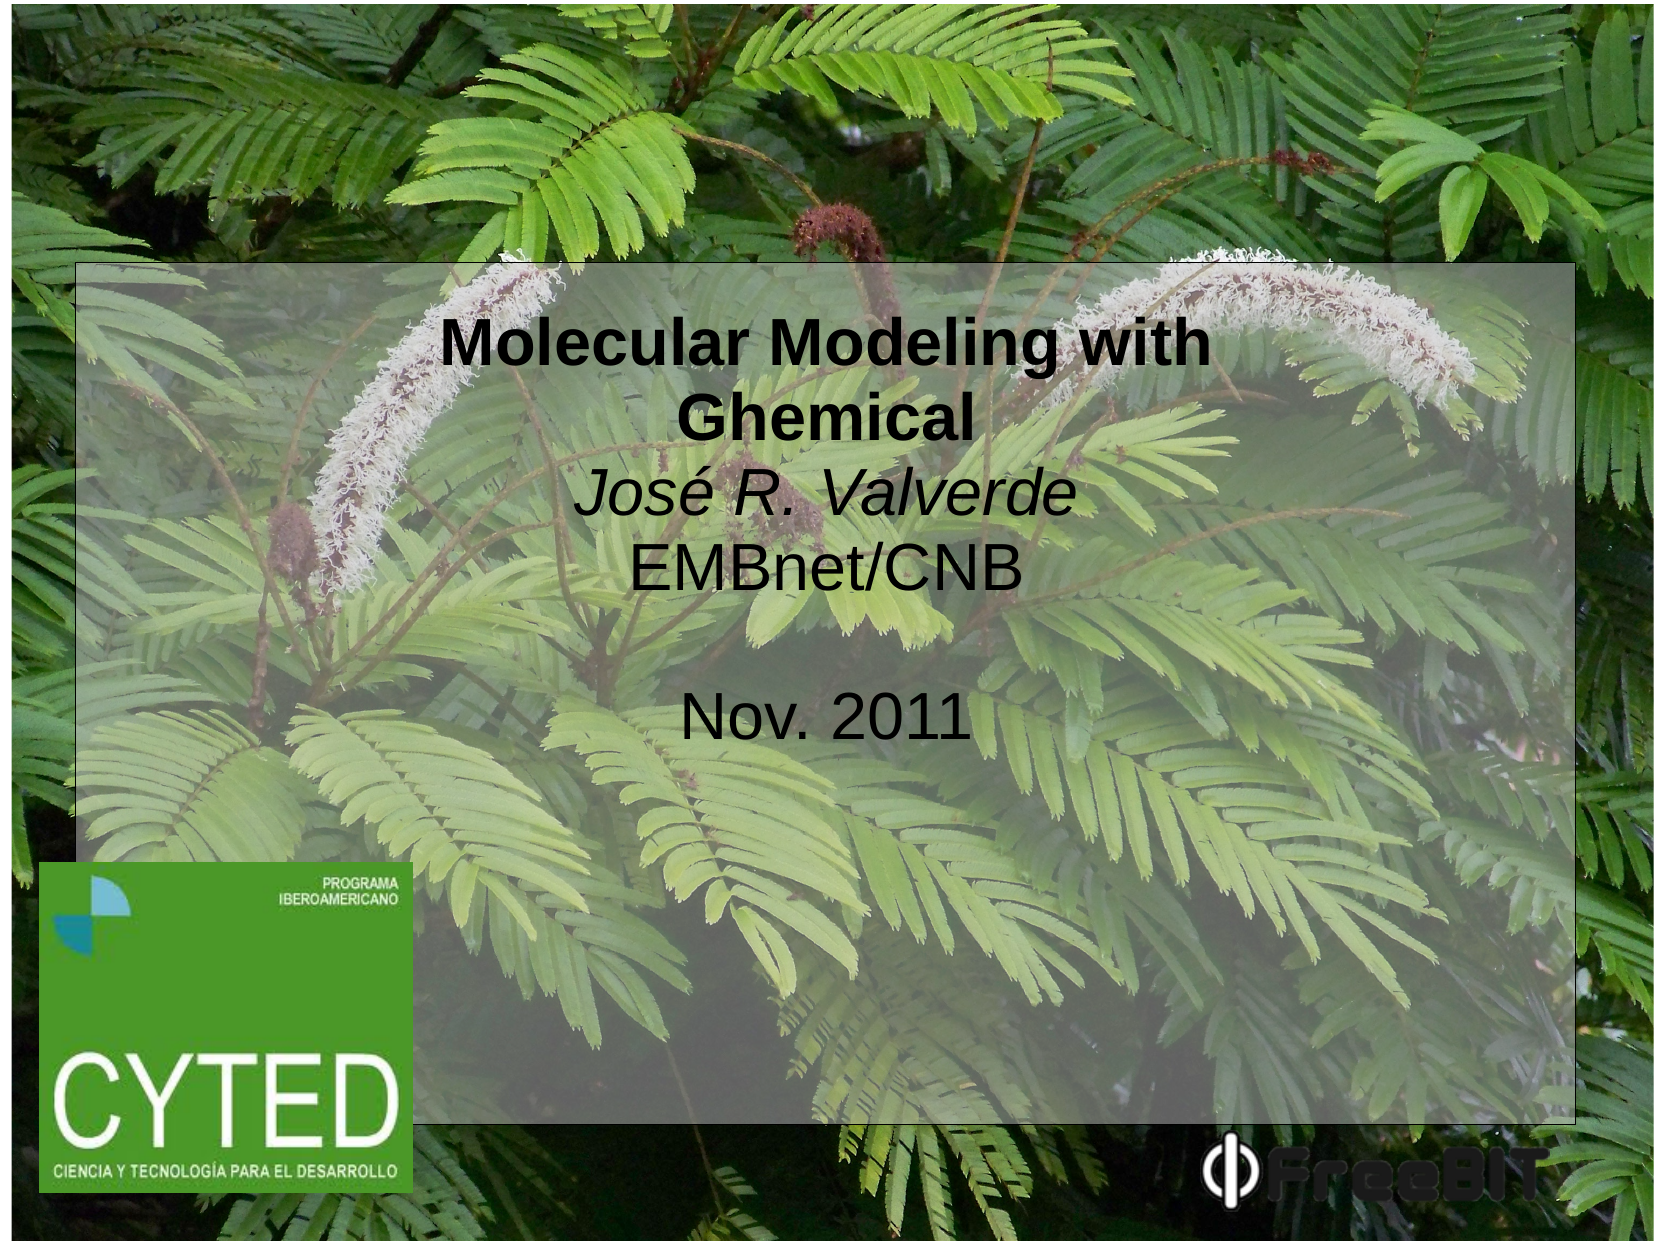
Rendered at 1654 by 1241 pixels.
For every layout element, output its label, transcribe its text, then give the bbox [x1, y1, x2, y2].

subtitle Molecular Modeling with Ghemical José R. Valverde EMBnet/CNB Nov. 2011 [82, 49, 1571, 1109]
picture [11, 4, 1654, 1241]
